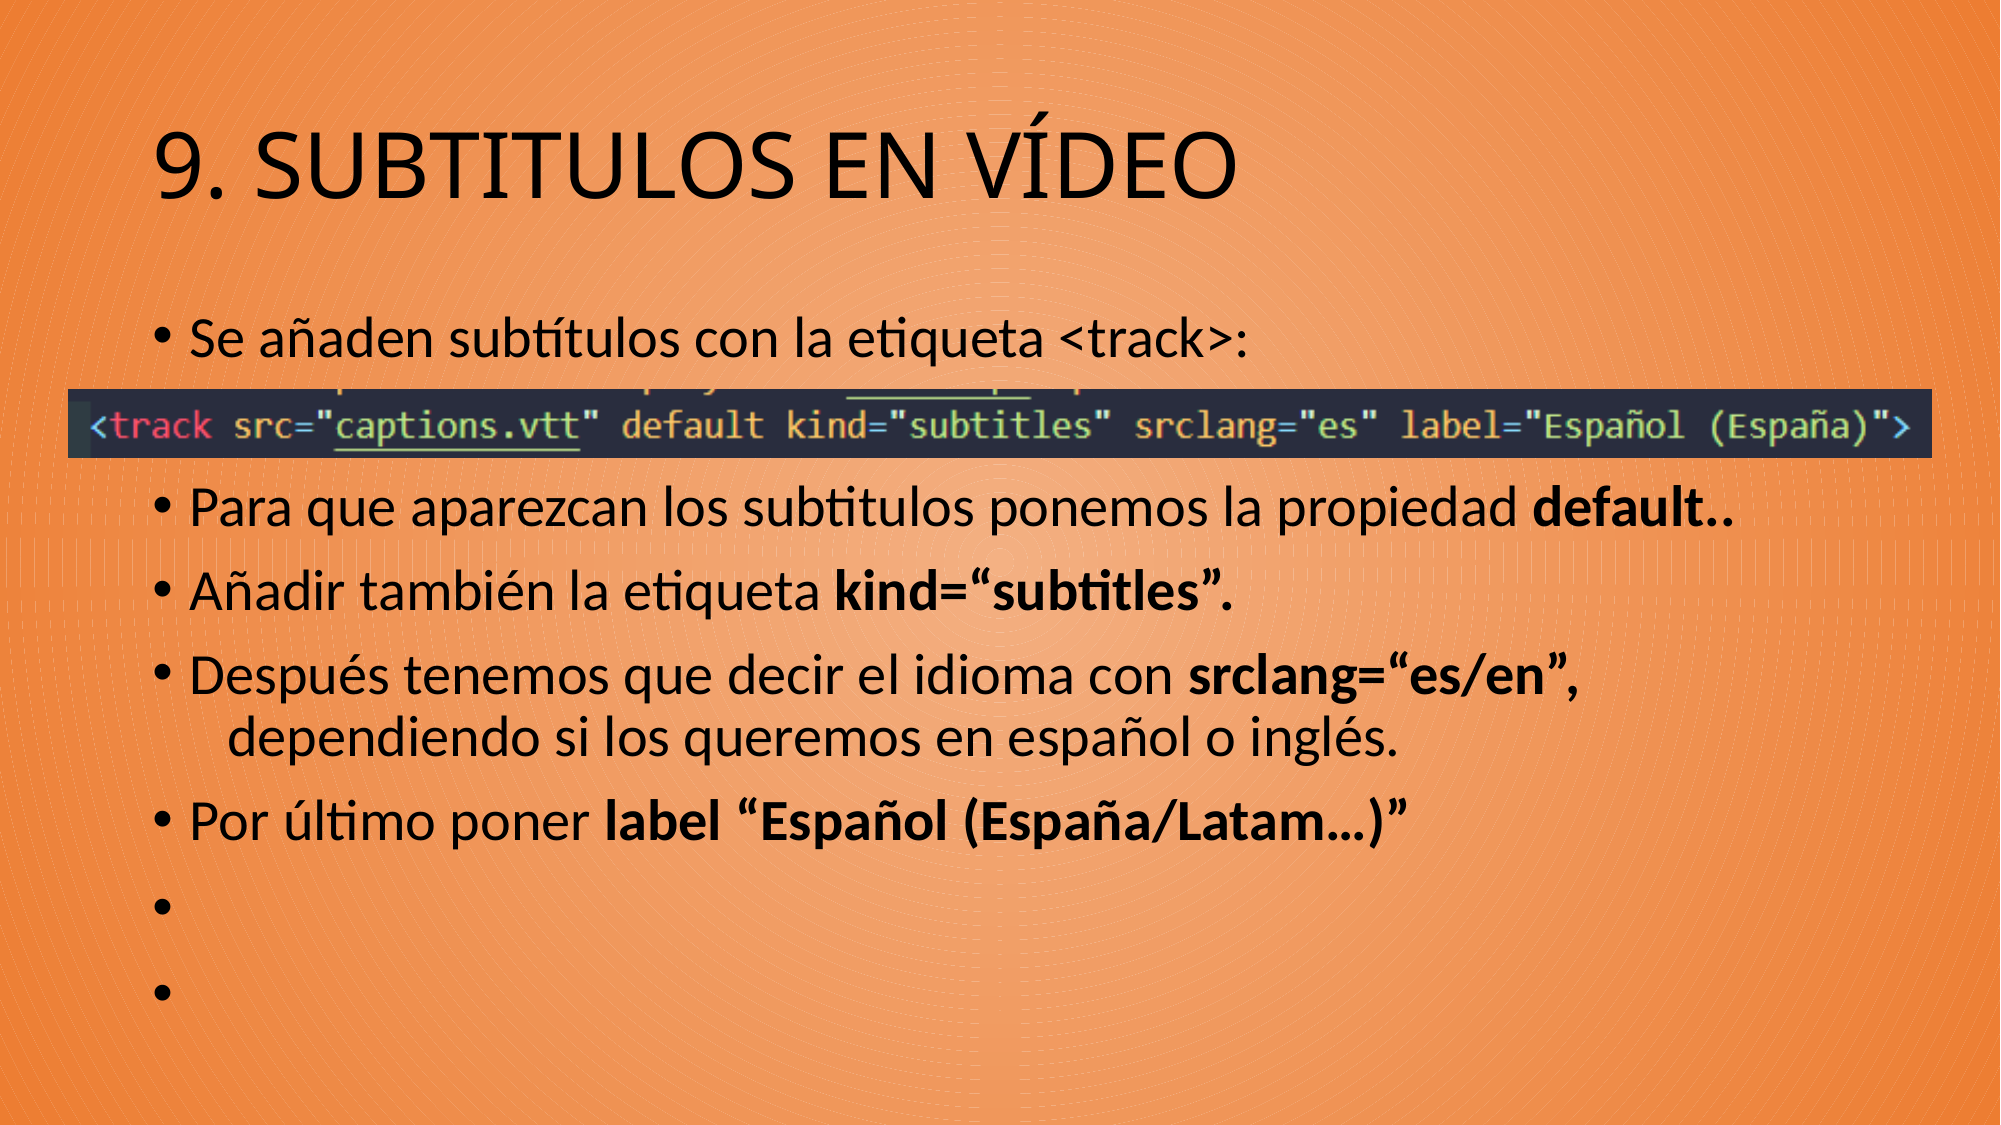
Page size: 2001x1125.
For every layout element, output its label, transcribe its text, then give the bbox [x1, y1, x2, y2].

list Se añaden subtítulos con la etiqueta <track>: Para que aparezcan los subtitulos ponemos la propiedad default.. Añadir también la etiqueta kind=“subtitles”. Después tenemos que decir el idioma con srclang=“es/en”, dependiendo si los queremos en español o inglés. Por último poner label “Español (España/Latam…)” [137, 299, 1863, 389]
list Se añaden subtítulos con la etiqueta <track>: Para que aparezcan los subtitulos ponemos la propiedad default.. Añadir también la etiqueta kind=“subtitles”. Después tenemos que decir el idioma con srclang=“es/en”, dependiendo si los queremos en español o inglés. Por último poner label “Español (España/Latam…)” [137, 458, 1863, 1014]
picture [68, 389, 1932, 458]
title 9. SUBTITULOS EN VÍDEO [137, 59, 1863, 278]
